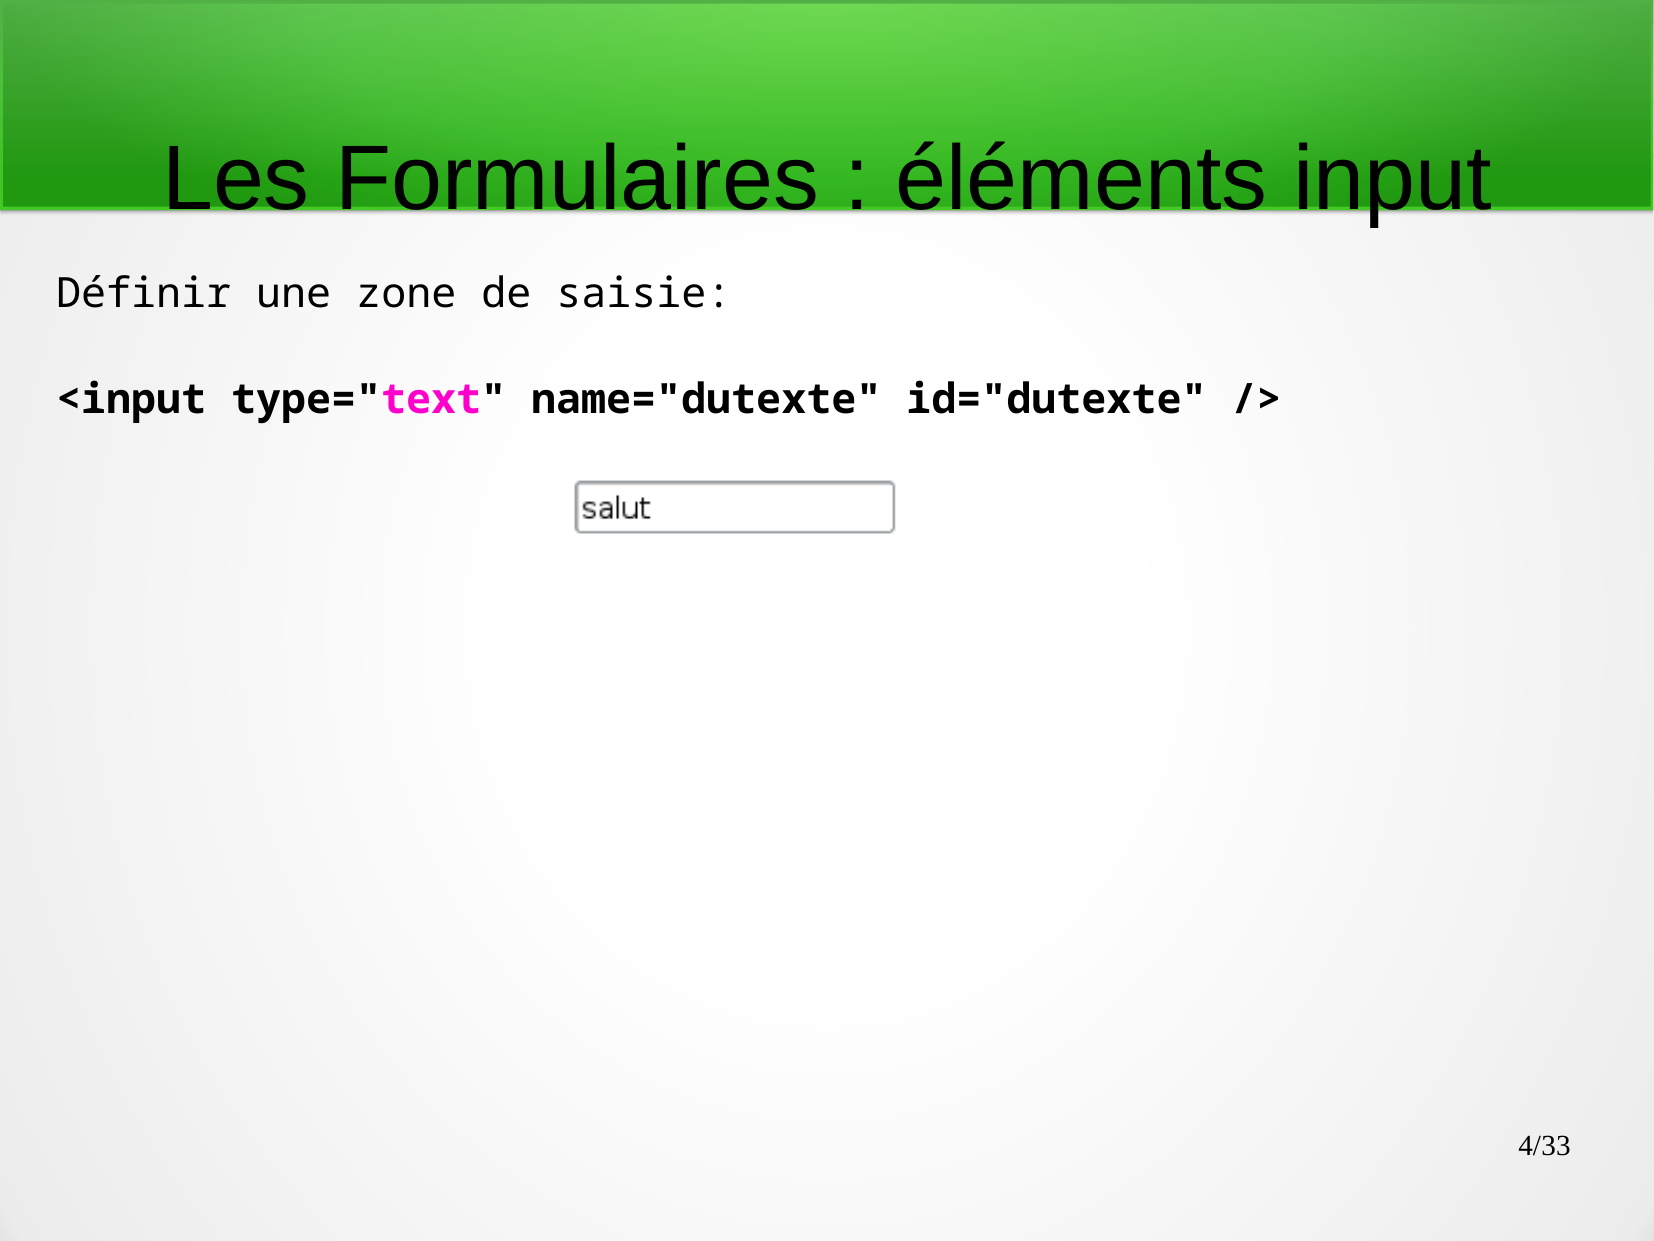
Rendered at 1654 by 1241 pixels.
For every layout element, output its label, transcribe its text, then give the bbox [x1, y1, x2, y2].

text_box Définir une zone de saisie: <input type="text" name="dutexte" id="dutexte" /> [55, 265, 1624, 1188]
title Les Formulaires : éléments input [121, 77, 1534, 265]
picture [569, 475, 908, 538]
